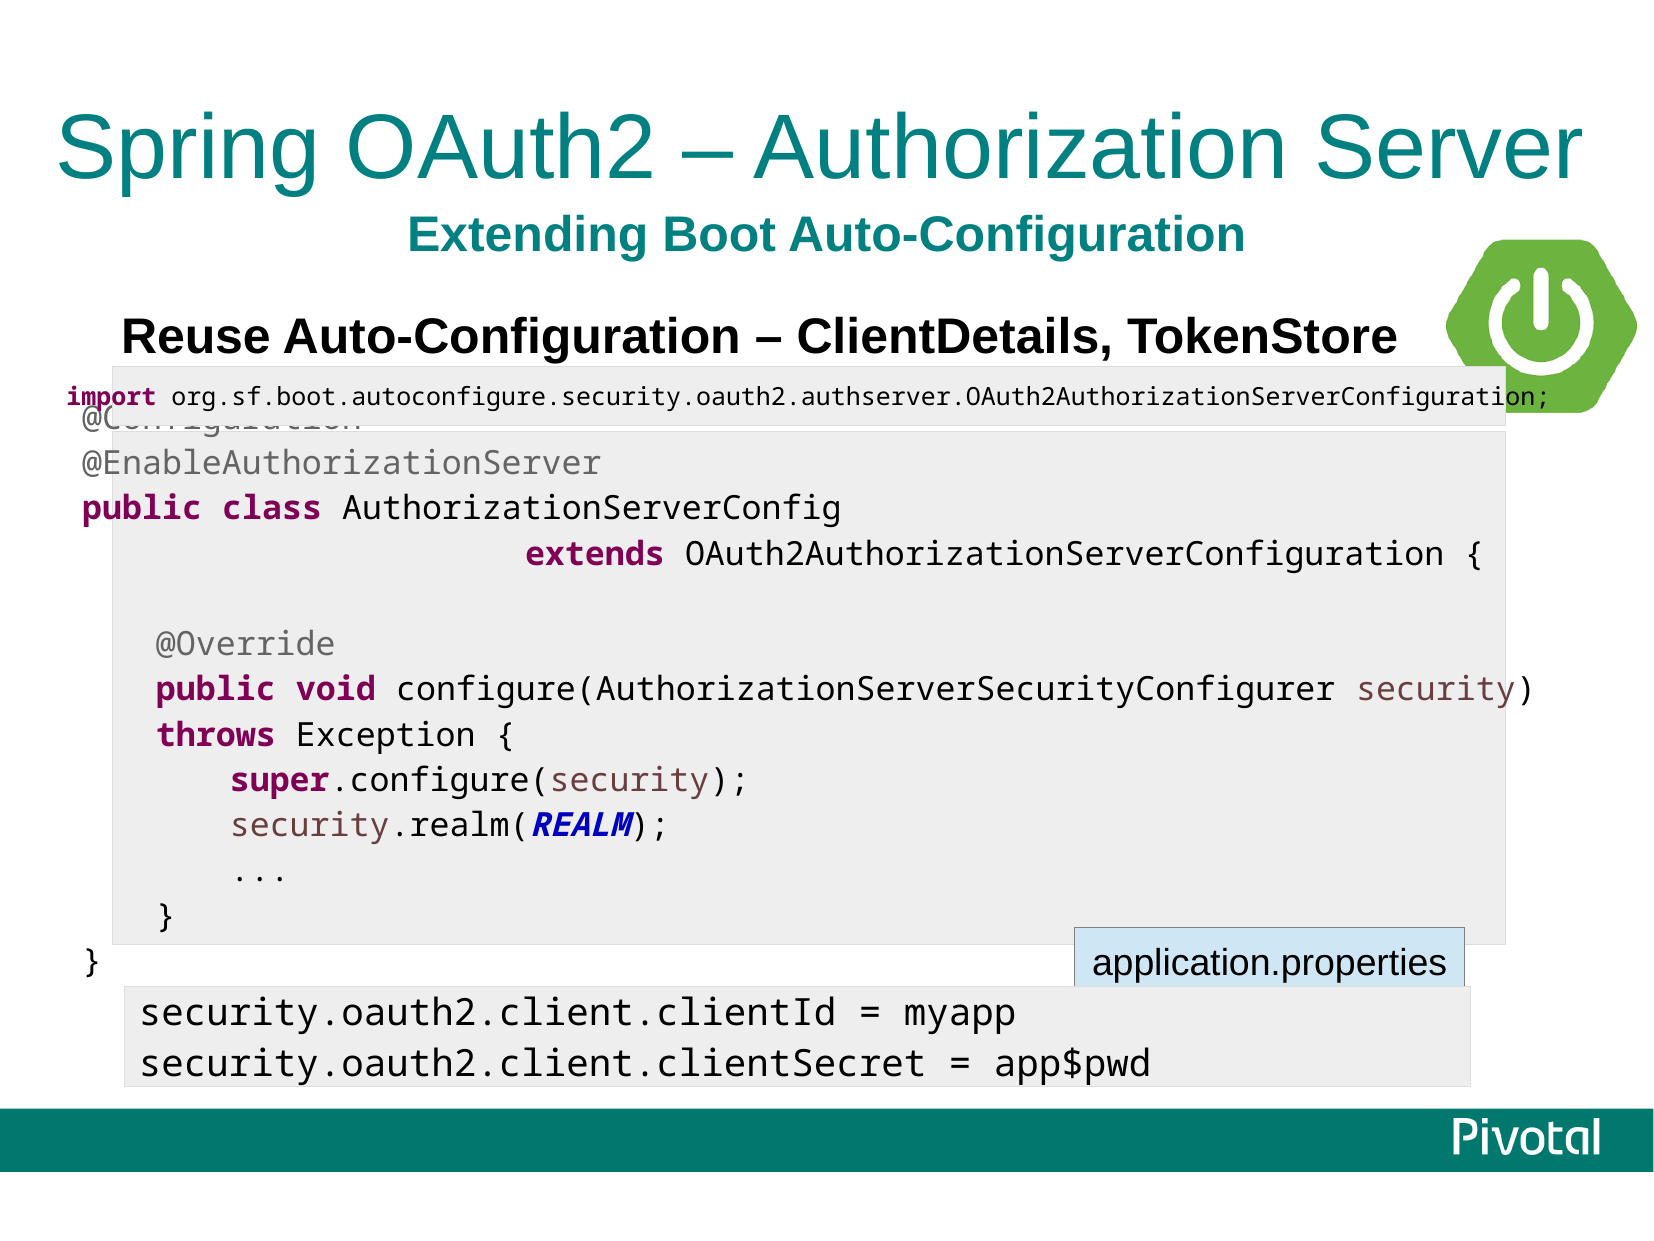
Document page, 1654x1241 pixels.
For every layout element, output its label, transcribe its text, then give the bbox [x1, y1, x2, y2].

text_box import org.sf.boot.autoconfigure.security.oauth2.authserver.OAuth2AuthorizationServerConfiguration; [1430, 366, 1506, 426]
picture [1452, 1115, 1601, 1158]
text_box security.oauth2.client.clientId = myapp security.oauth2.client.clientSecret = app$pwd [124, 986, 1471, 1087]
text_box Extending Boot Auto-Configuration [0, 198, 1654, 274]
picture [1440, 274, 1642, 426]
picture [1509, 393, 1516, 403]
title Spring OAuth2 – Authorization Server [29, 43, 1613, 198]
text_box @Configuration @EnableAuthorizationServer public class AuthorizationServerConfig extends OAuth2AuthorizationServerConfiguration { @Override public void configure(AuthorizationServerSecurityConfigurer security) throws Exception { super.configure(security); security.realm(REALM); ... } } [112, 431, 1506, 945]
text_box Reuse Auto-Configuration – ClientDetails, TokenStore [106, 301, 1430, 430]
text_box application.properties [1074, 927, 1465, 986]
